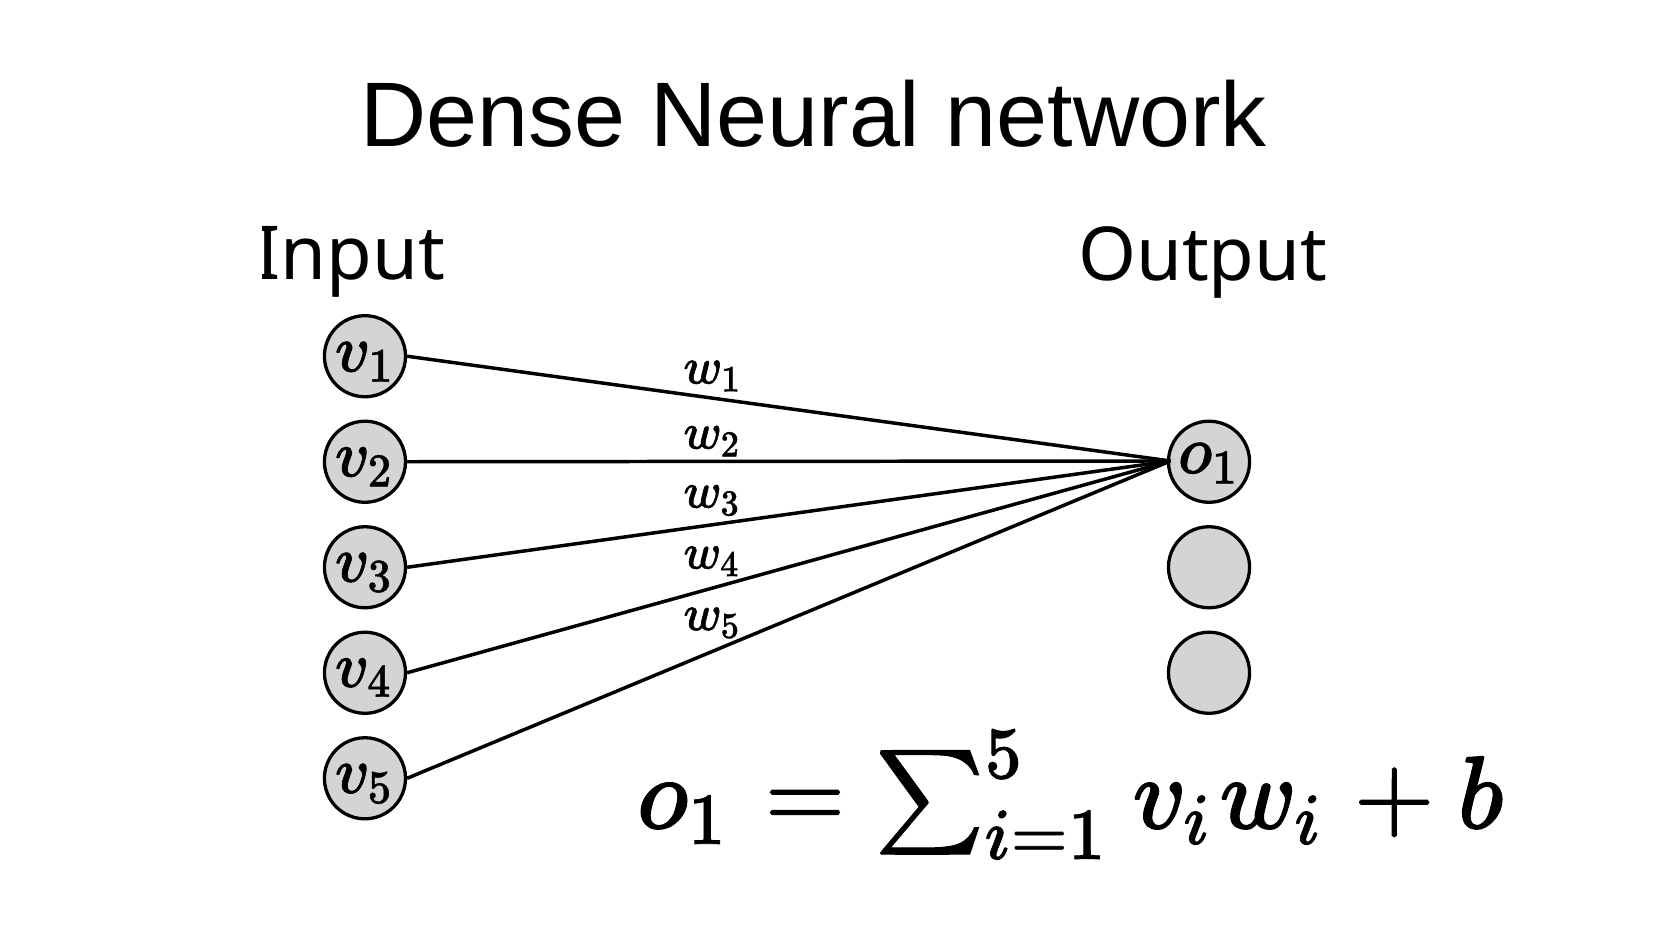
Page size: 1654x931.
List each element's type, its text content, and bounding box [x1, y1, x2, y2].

title Dense Neural network [82, 37, 1571, 193]
picture [262, 225, 1504, 863]
